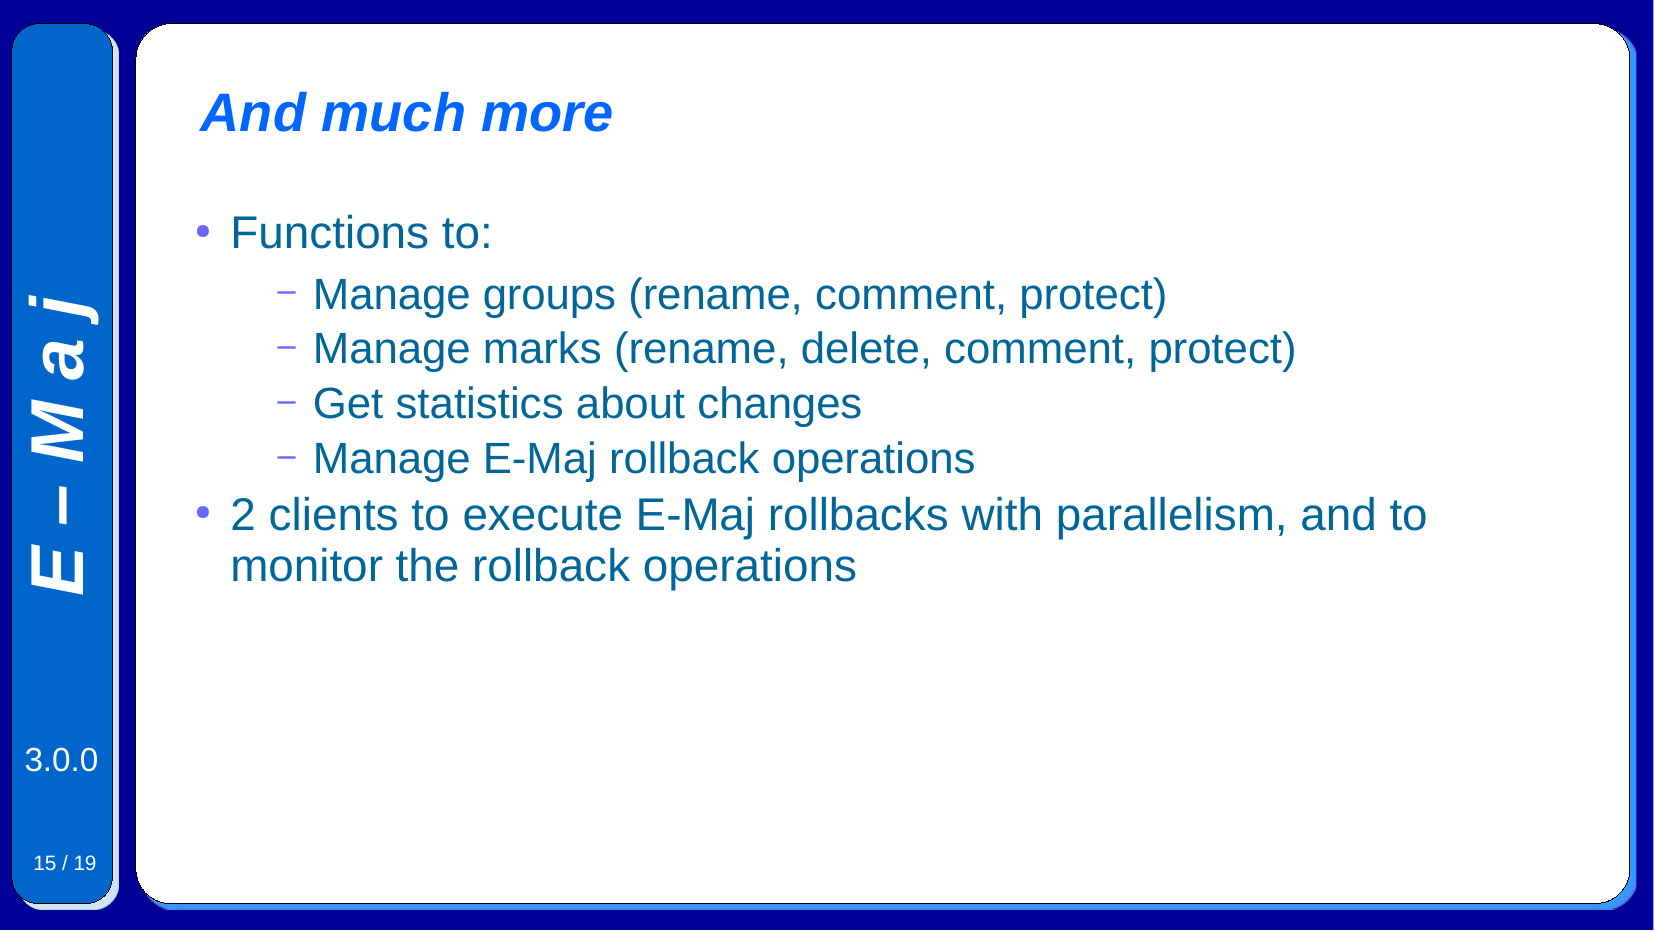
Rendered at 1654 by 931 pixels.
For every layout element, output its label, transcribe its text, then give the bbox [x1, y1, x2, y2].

title And much more [200, 34, 1575, 191]
list Functions to: Manage groups (rename, comment, protect) Manage marks (rename, delete, comment, protect) Get statistics about changes Manage E-Maj rollback operations 2 clients to execute E-Maj rollbacks with parallelism, and to monitor the rollback operations [177, 206, 1587, 827]
